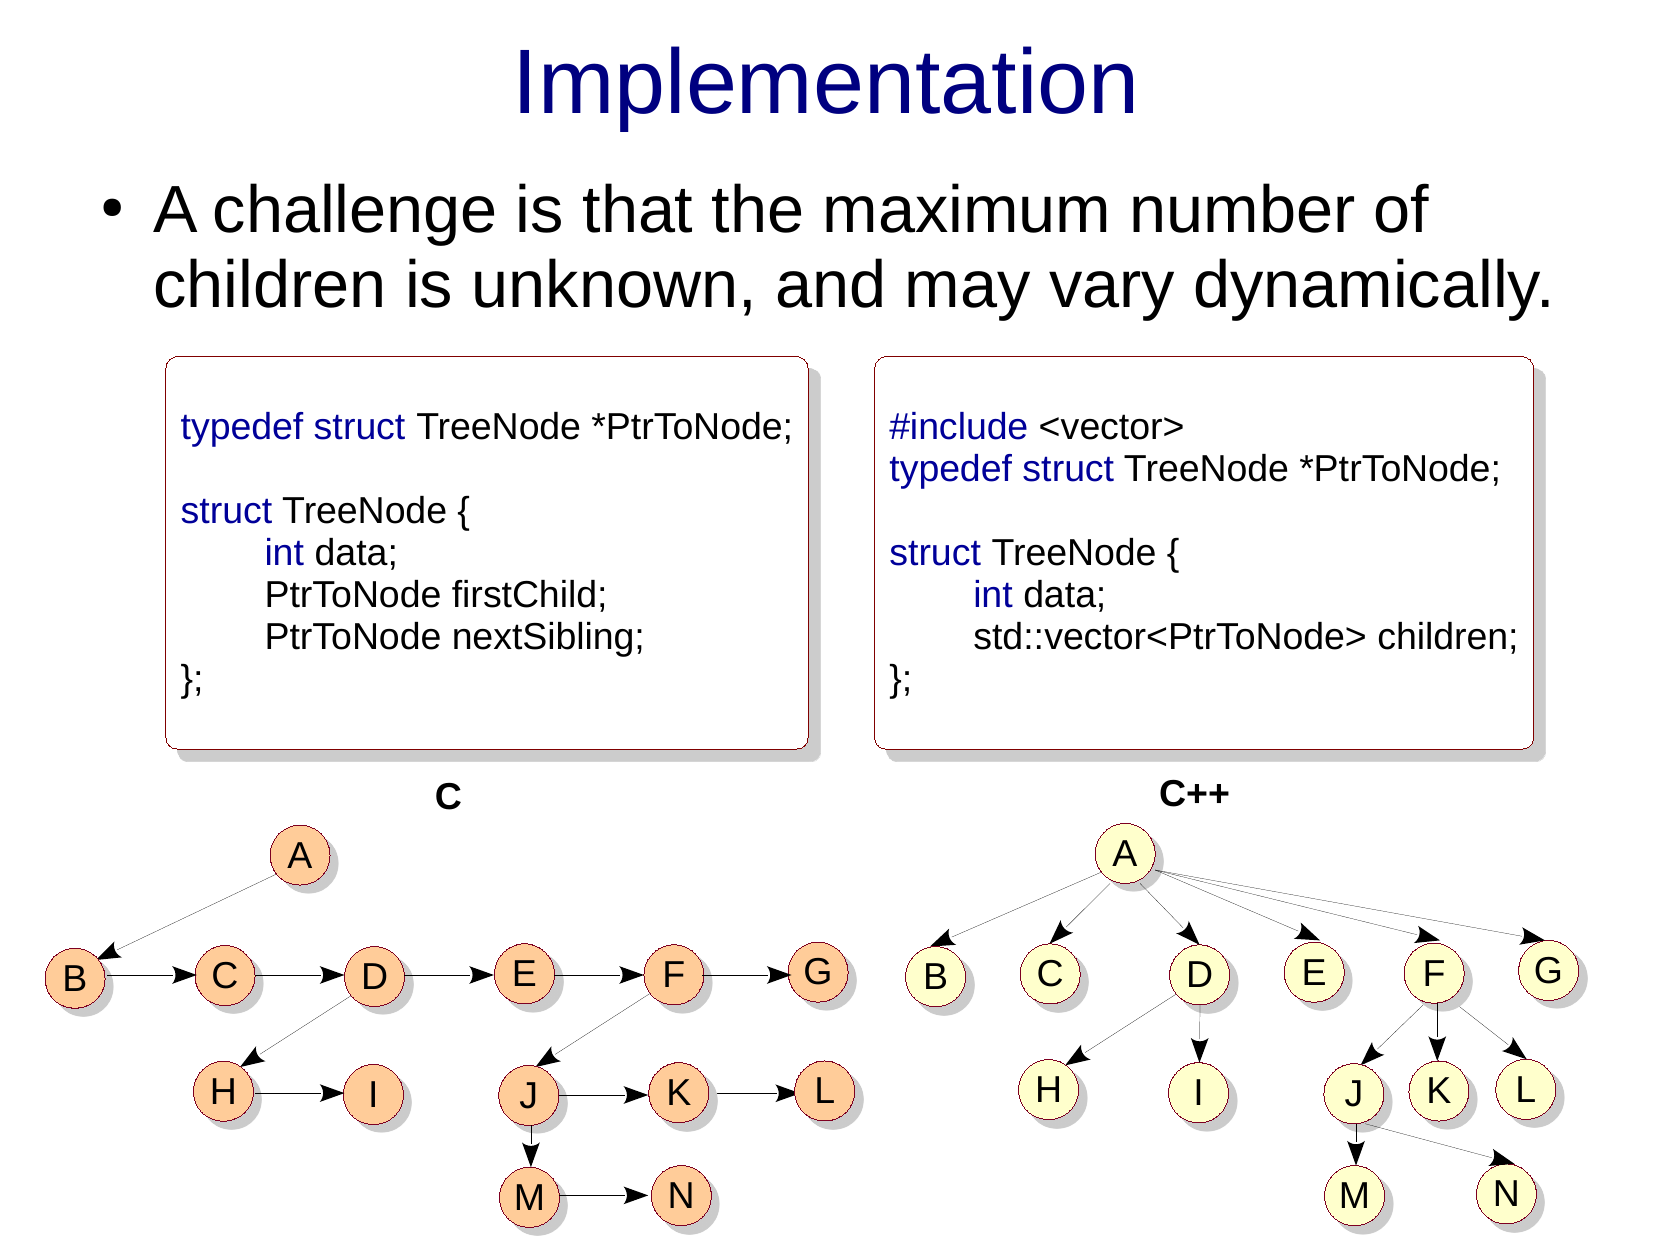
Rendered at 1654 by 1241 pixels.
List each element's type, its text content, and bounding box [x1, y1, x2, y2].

text_box #include <vector> typedef struct TreeNode *PtrToNode; struct TreeNode { int data; std::vector<PtrToNode> children; }; [874, 356, 1534, 750]
text_box L [794, 1060, 855, 1121]
text_box N [1476, 1163, 1537, 1224]
text_box G [1518, 940, 1579, 1001]
text_box typedef struct TreeNode *PtrToNode; struct TreeNode { int data; PtrToNode firstChild; PtrToNode nextSibling; }; [165, 356, 809, 750]
text_box I [1168, 1062, 1229, 1123]
text_box E [1284, 942, 1345, 1003]
text_box D [344, 946, 405, 1007]
text_box H [193, 1061, 254, 1122]
title Implementation [82, 0, 1571, 172]
text_box A [270, 825, 331, 886]
text_box C [1020, 943, 1081, 1004]
text_box F [1404, 943, 1465, 1004]
text_box D [1169, 944, 1230, 1005]
text_box L [1495, 1059, 1556, 1120]
text_box J [1323, 1063, 1384, 1124]
text_box H [1018, 1059, 1079, 1120]
text_box I [343, 1064, 404, 1125]
text_box C [420, 768, 601, 826]
text_box F [643, 944, 704, 1005]
text_box G [788, 942, 849, 1003]
text_box J [498, 1065, 559, 1126]
text_box M [1324, 1165, 1385, 1226]
text_box A [1095, 823, 1156, 884]
text_box B [45, 948, 106, 1009]
text_box C [195, 945, 256, 1006]
text_box E [494, 943, 555, 1004]
text_box M [499, 1167, 560, 1228]
text_box K [1408, 1060, 1469, 1122]
text_box N [651, 1165, 712, 1226]
text_box C++ [1144, 765, 1246, 822]
text_box B [905, 946, 966, 1007]
list A challenge is that the maximum number of children is unknown, and may vary dynamically. [82, 172, 1571, 892]
text_box K [648, 1062, 709, 1123]
